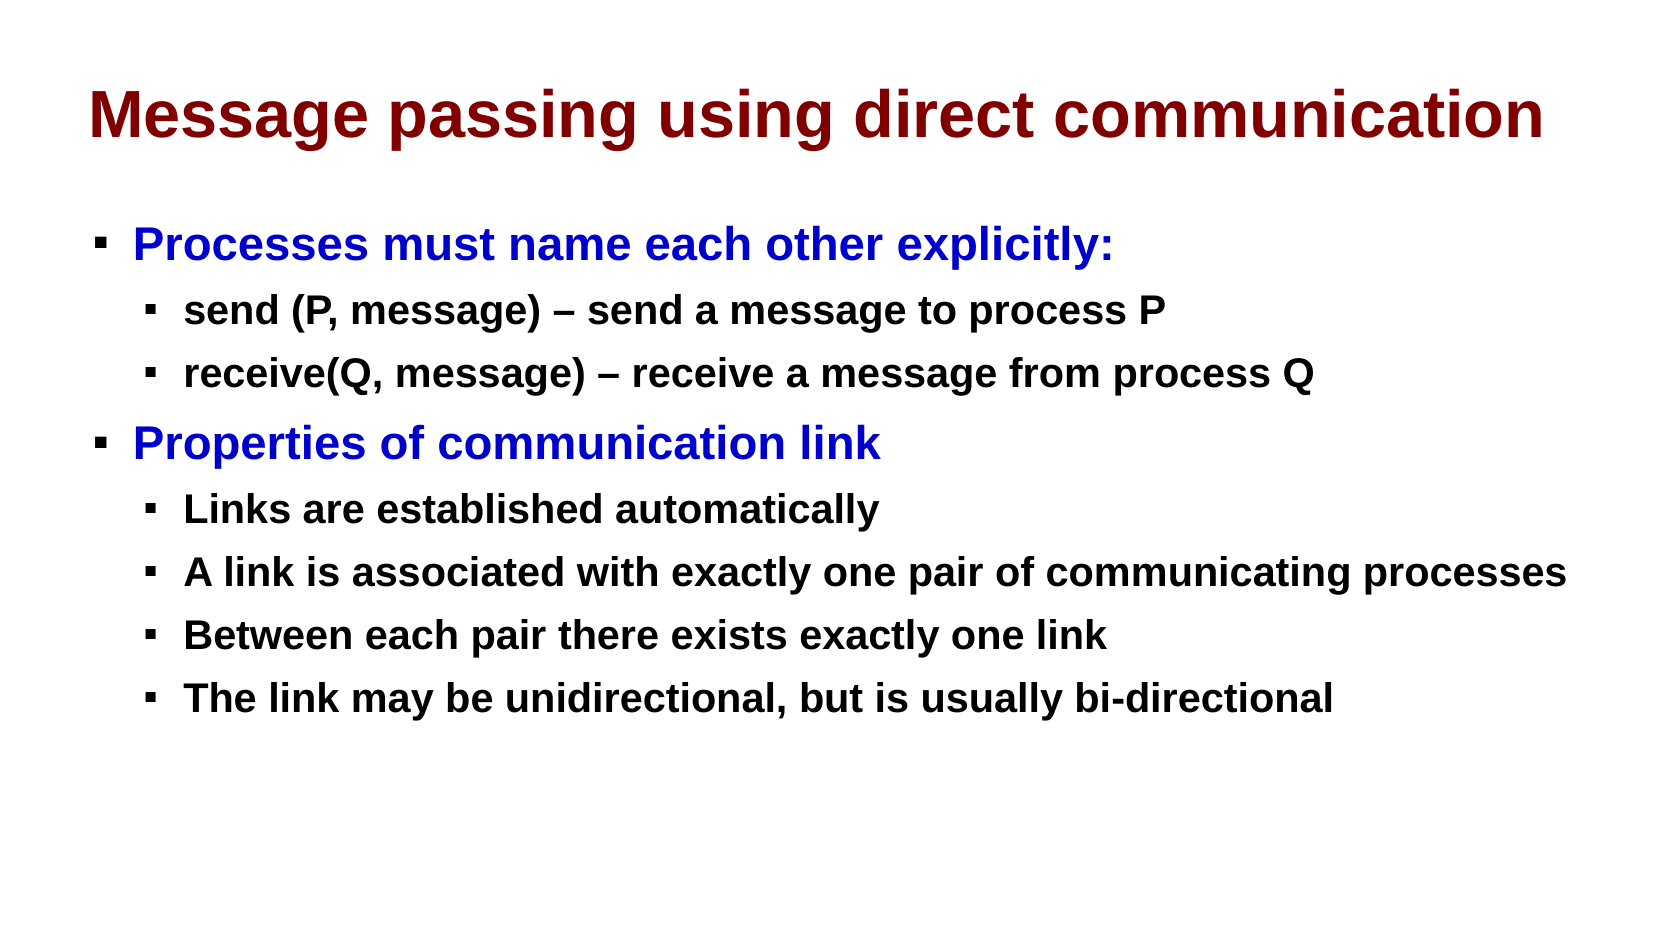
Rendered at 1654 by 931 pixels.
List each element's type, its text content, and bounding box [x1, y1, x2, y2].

title Message passing using direct communication [82, 36, 1571, 193]
list Processes must name each other explicitly: send (P, message) – send a message to process P receive(Q, message) – receive a message from process Q Properties of communication link Links are established automatically A link is associated with exactly one pair of communicating processes Between each pair there exists exactly one link The link may be unidirectional, but is usually bi-directional [82, 217, 1571, 757]
